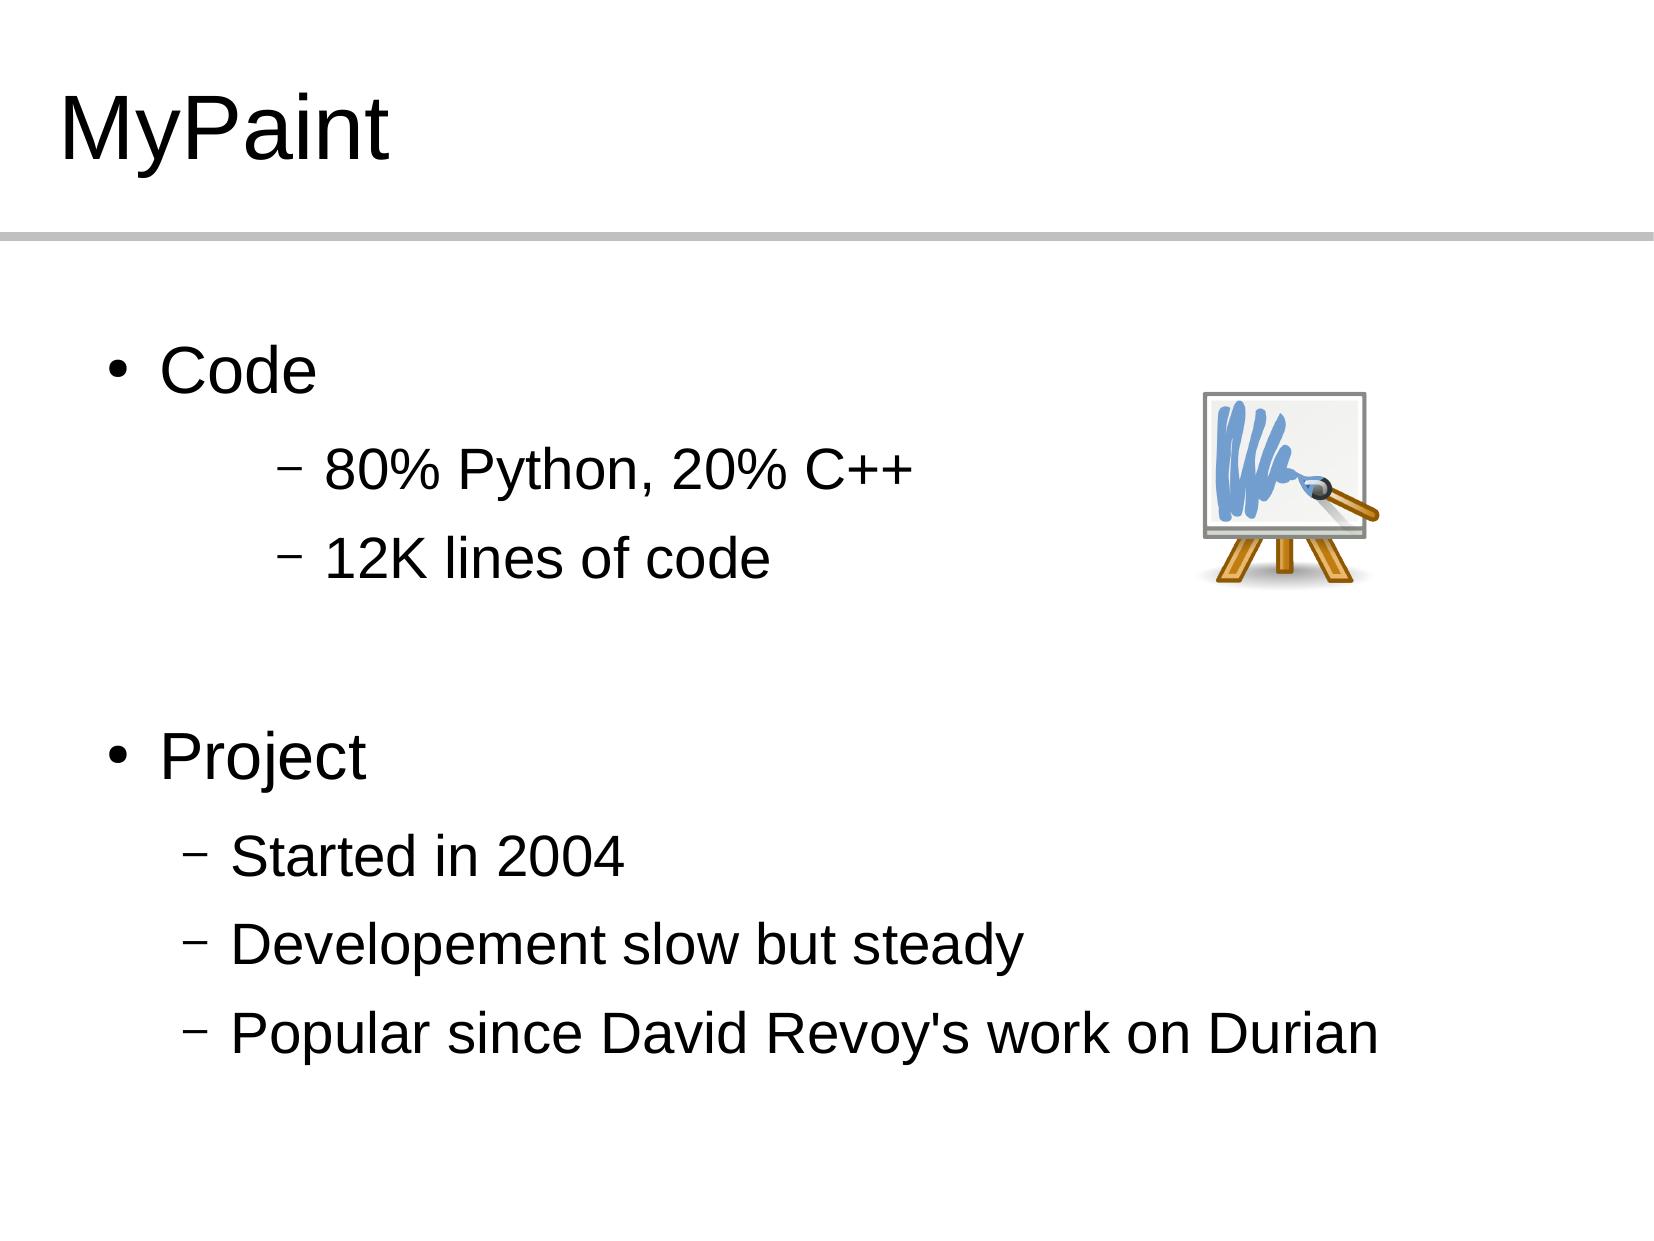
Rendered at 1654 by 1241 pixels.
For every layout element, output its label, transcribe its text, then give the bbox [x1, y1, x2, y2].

list Code 80% Python, 20% C++ 12K lines of code Project Started in 2004 Developement slow but steady Popular since David Revoy's work on Durian [88, 333, 1571, 1152]
picture [1181, 383, 1388, 591]
title MyPaint [59, 49, 1595, 207]
